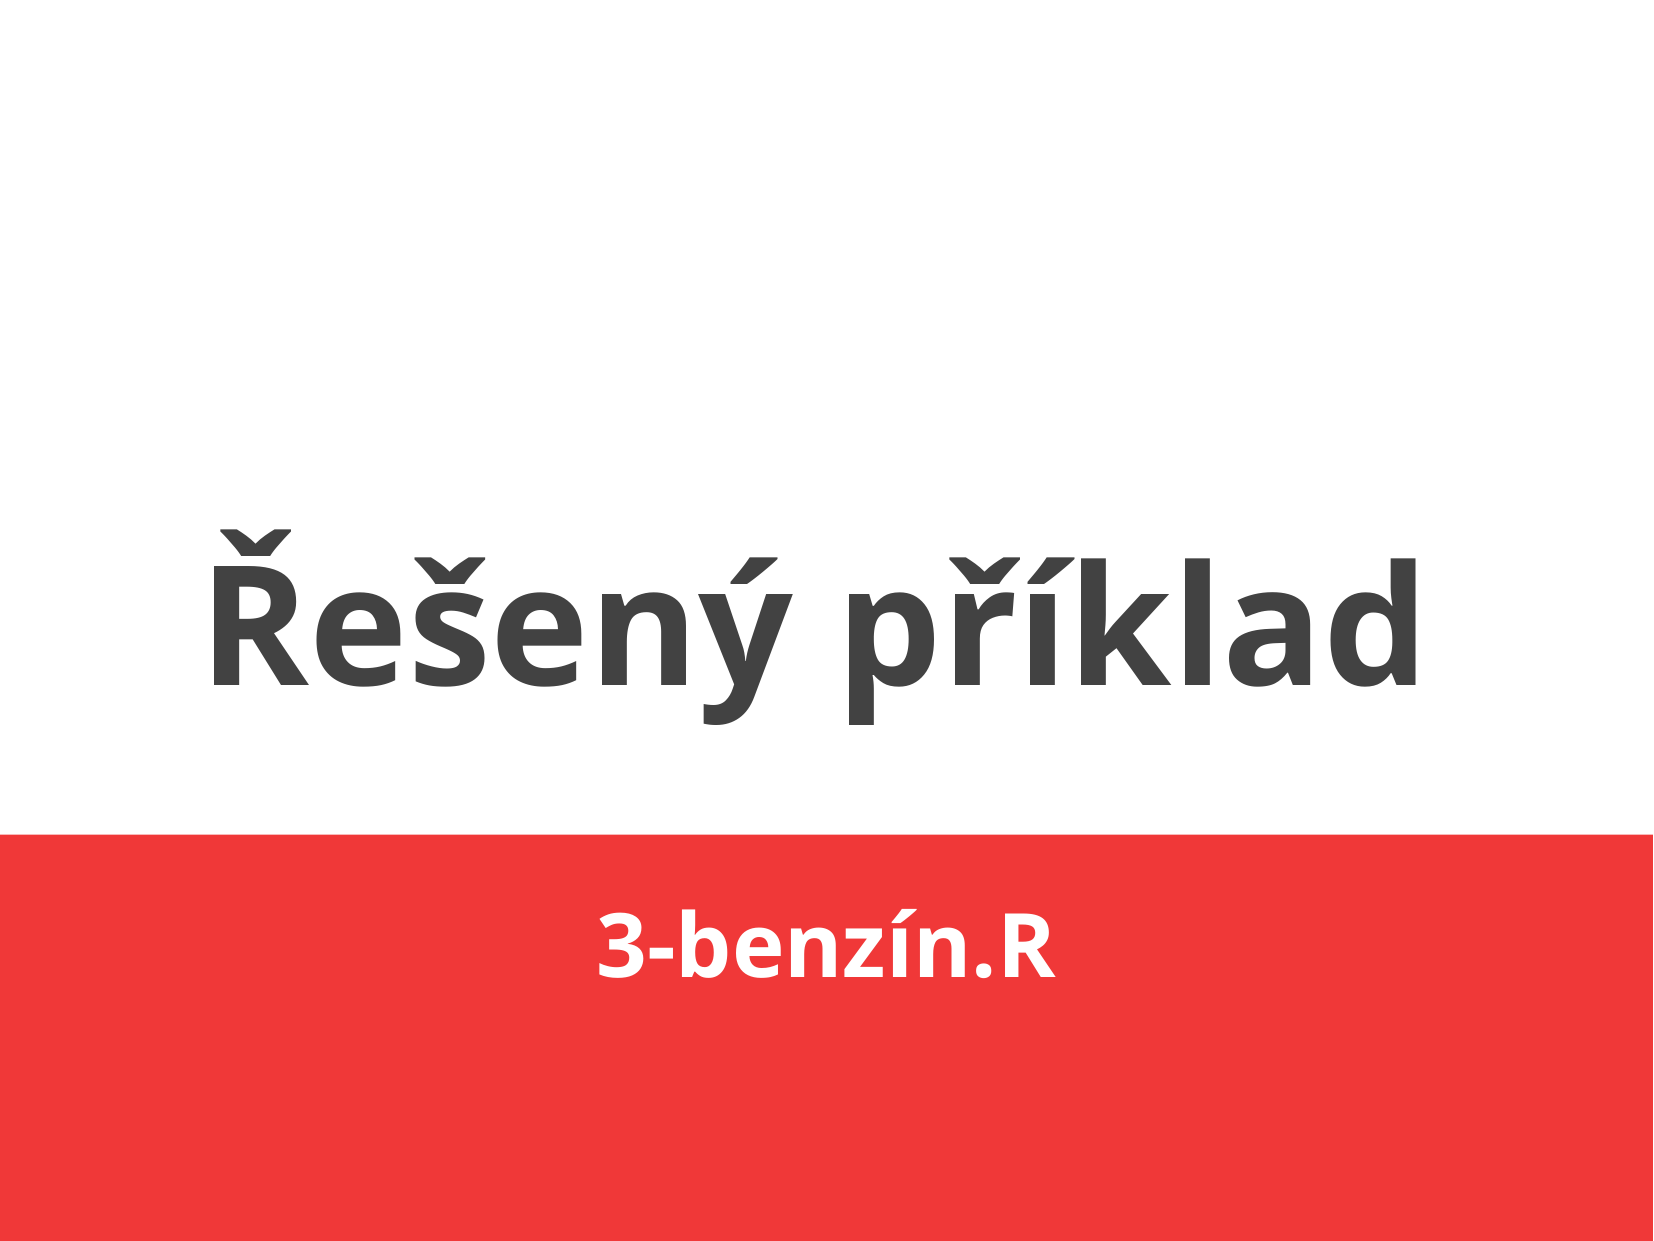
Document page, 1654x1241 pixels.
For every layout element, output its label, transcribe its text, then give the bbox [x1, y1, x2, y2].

list 3-benzín.R [82, 881, 1571, 1010]
title Řešený příklad [70, 517, 1559, 725]
